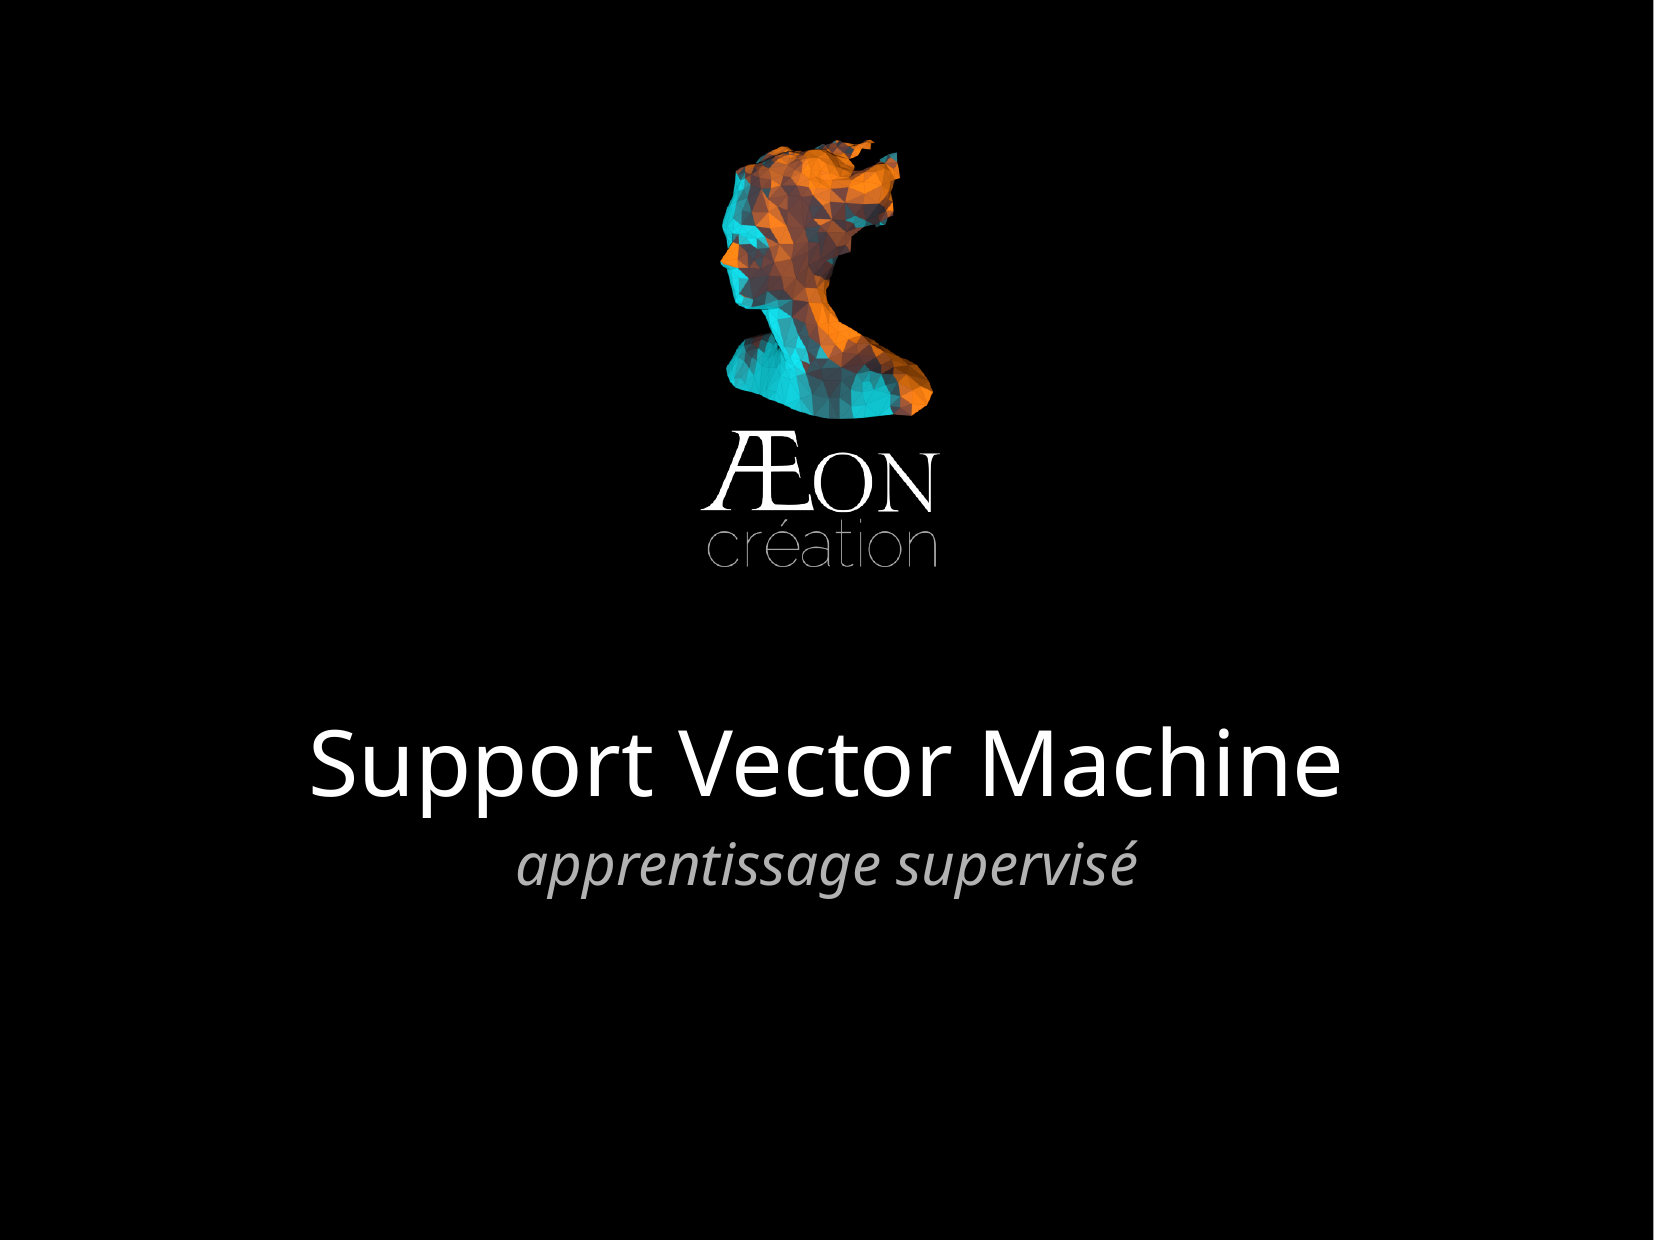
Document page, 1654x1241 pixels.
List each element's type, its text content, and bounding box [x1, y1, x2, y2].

title Support Vector Machine apprentissage supervisé [82, 696, 1571, 904]
picture [665, 131, 964, 567]
